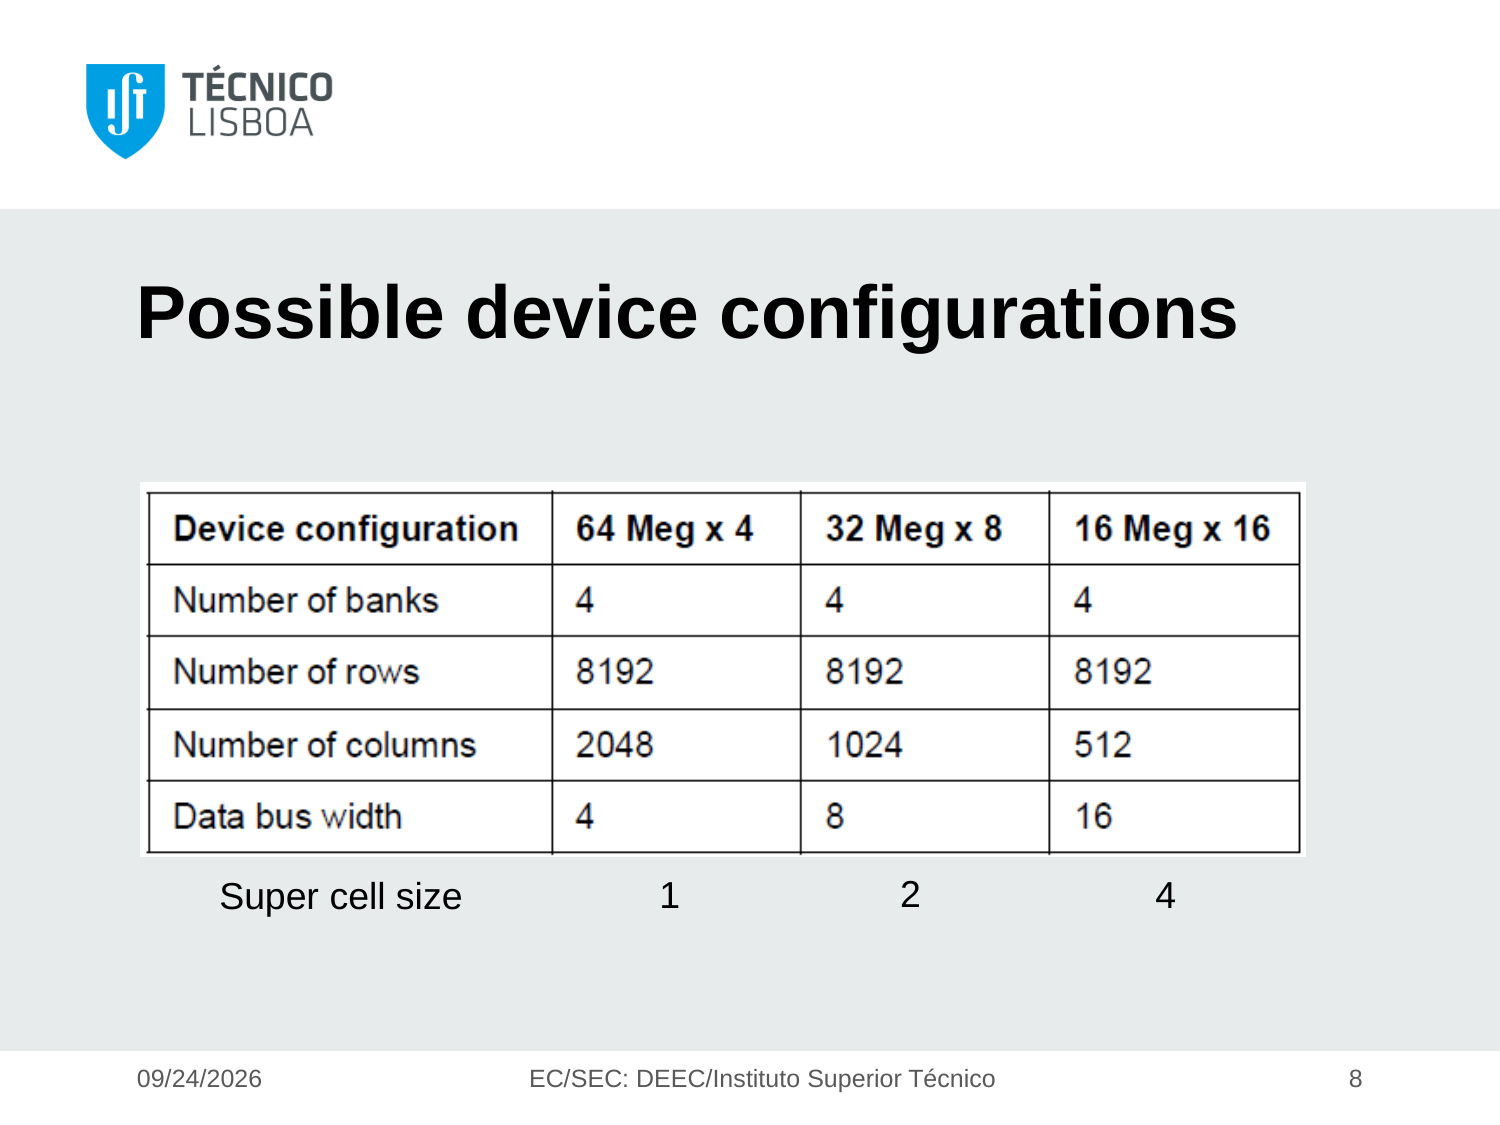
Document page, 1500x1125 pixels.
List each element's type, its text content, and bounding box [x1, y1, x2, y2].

text_box 1 [644, 867, 695, 924]
title Possible device configurations [121, 237, 1378, 381]
slide_number 12/15/2020 [121, 1052, 425, 1103]
slide_number <number> [1077, 1052, 1378, 1103]
text_box Super cell size [204, 868, 478, 926]
text_box 4 [1140, 867, 1191, 924]
text_box 2 [885, 865, 936, 923]
picture [0, 0, 1500, 1125]
footer EC/SEC: DEEC/Instituto Superior Técnico [512, 1052, 1021, 1103]
